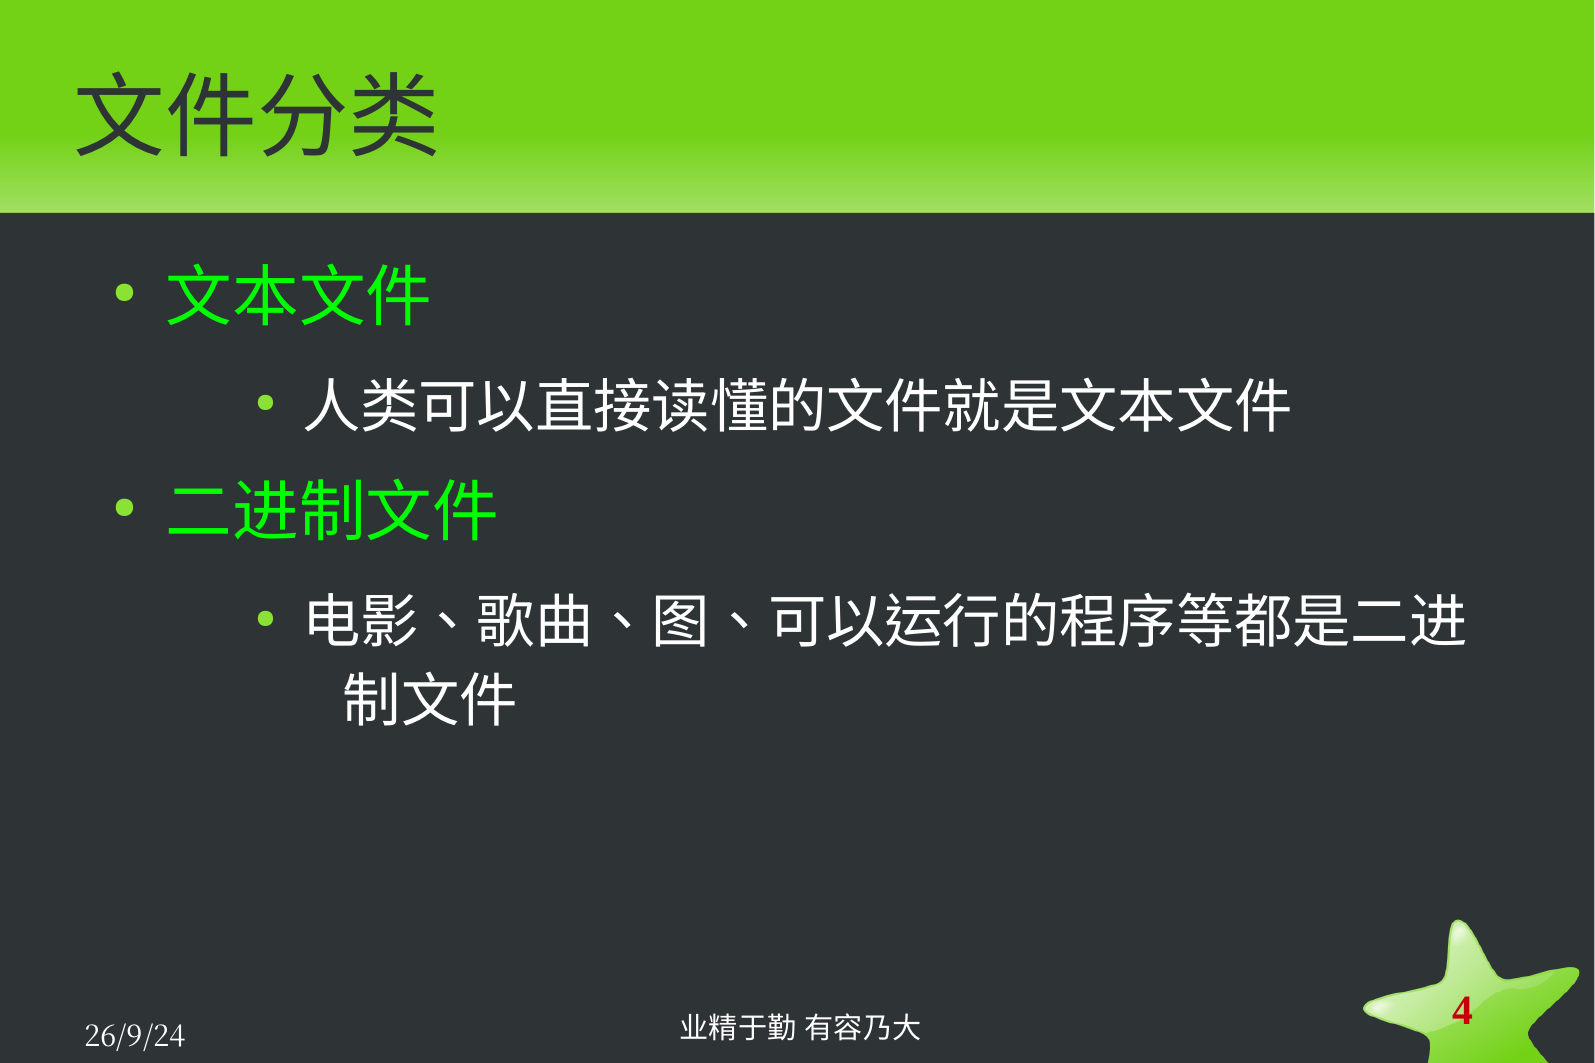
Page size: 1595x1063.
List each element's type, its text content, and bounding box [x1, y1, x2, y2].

picture [0, 0, 1595, 1063]
title 文件分类 [74, 24, 1510, 203]
list 文本文件 人类可以直接读懂的文件就是文本文件 二进制文件 电影、歌曲、图、可以运行的程序等都是二进制文件 [79, 248, 1515, 951]
